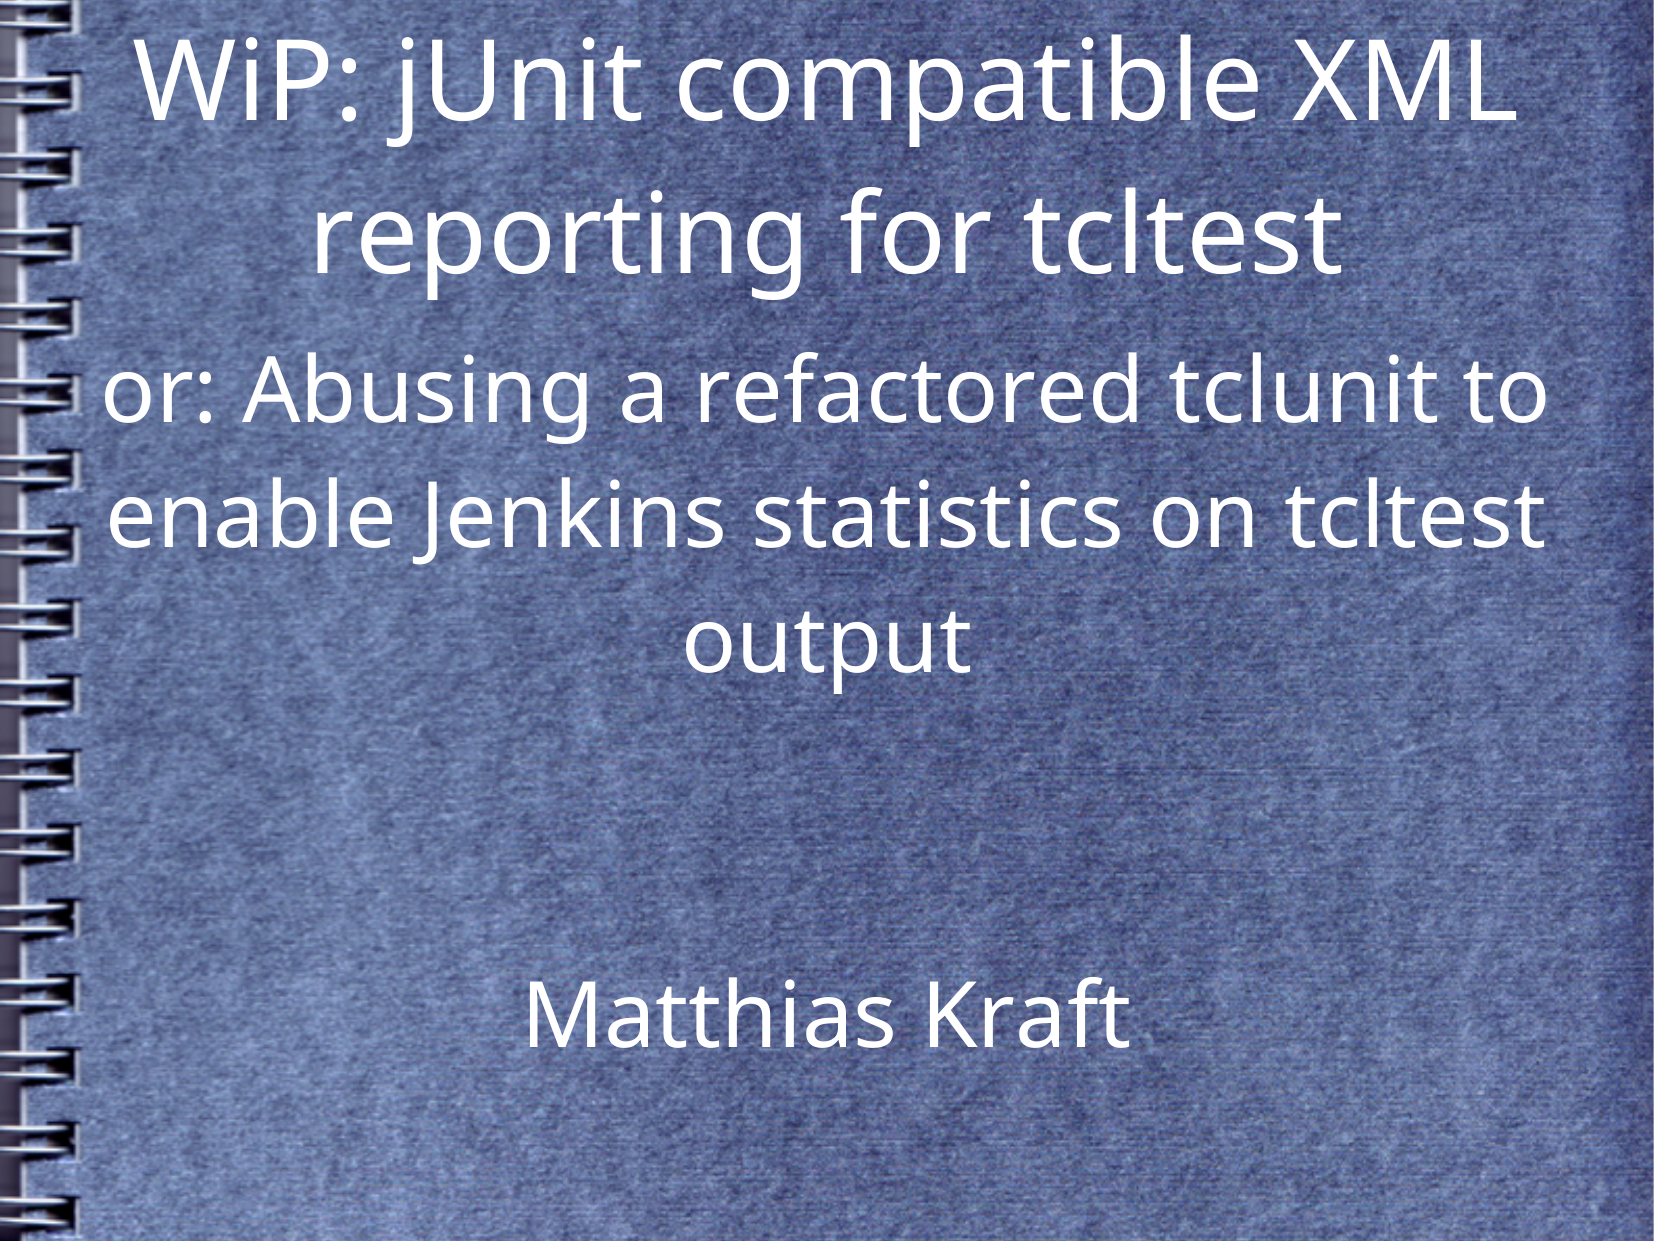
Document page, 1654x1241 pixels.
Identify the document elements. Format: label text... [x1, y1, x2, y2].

subtitle or: Abusing a refactored tclunit to enable Jenkins statistics on tcltest output Matthias Kraft [82, 290, 1571, 1109]
picture [0, 0, 1654, 1241]
title WiP: jUnit compatible XML reporting for tcltest [82, 49, 1571, 257]
